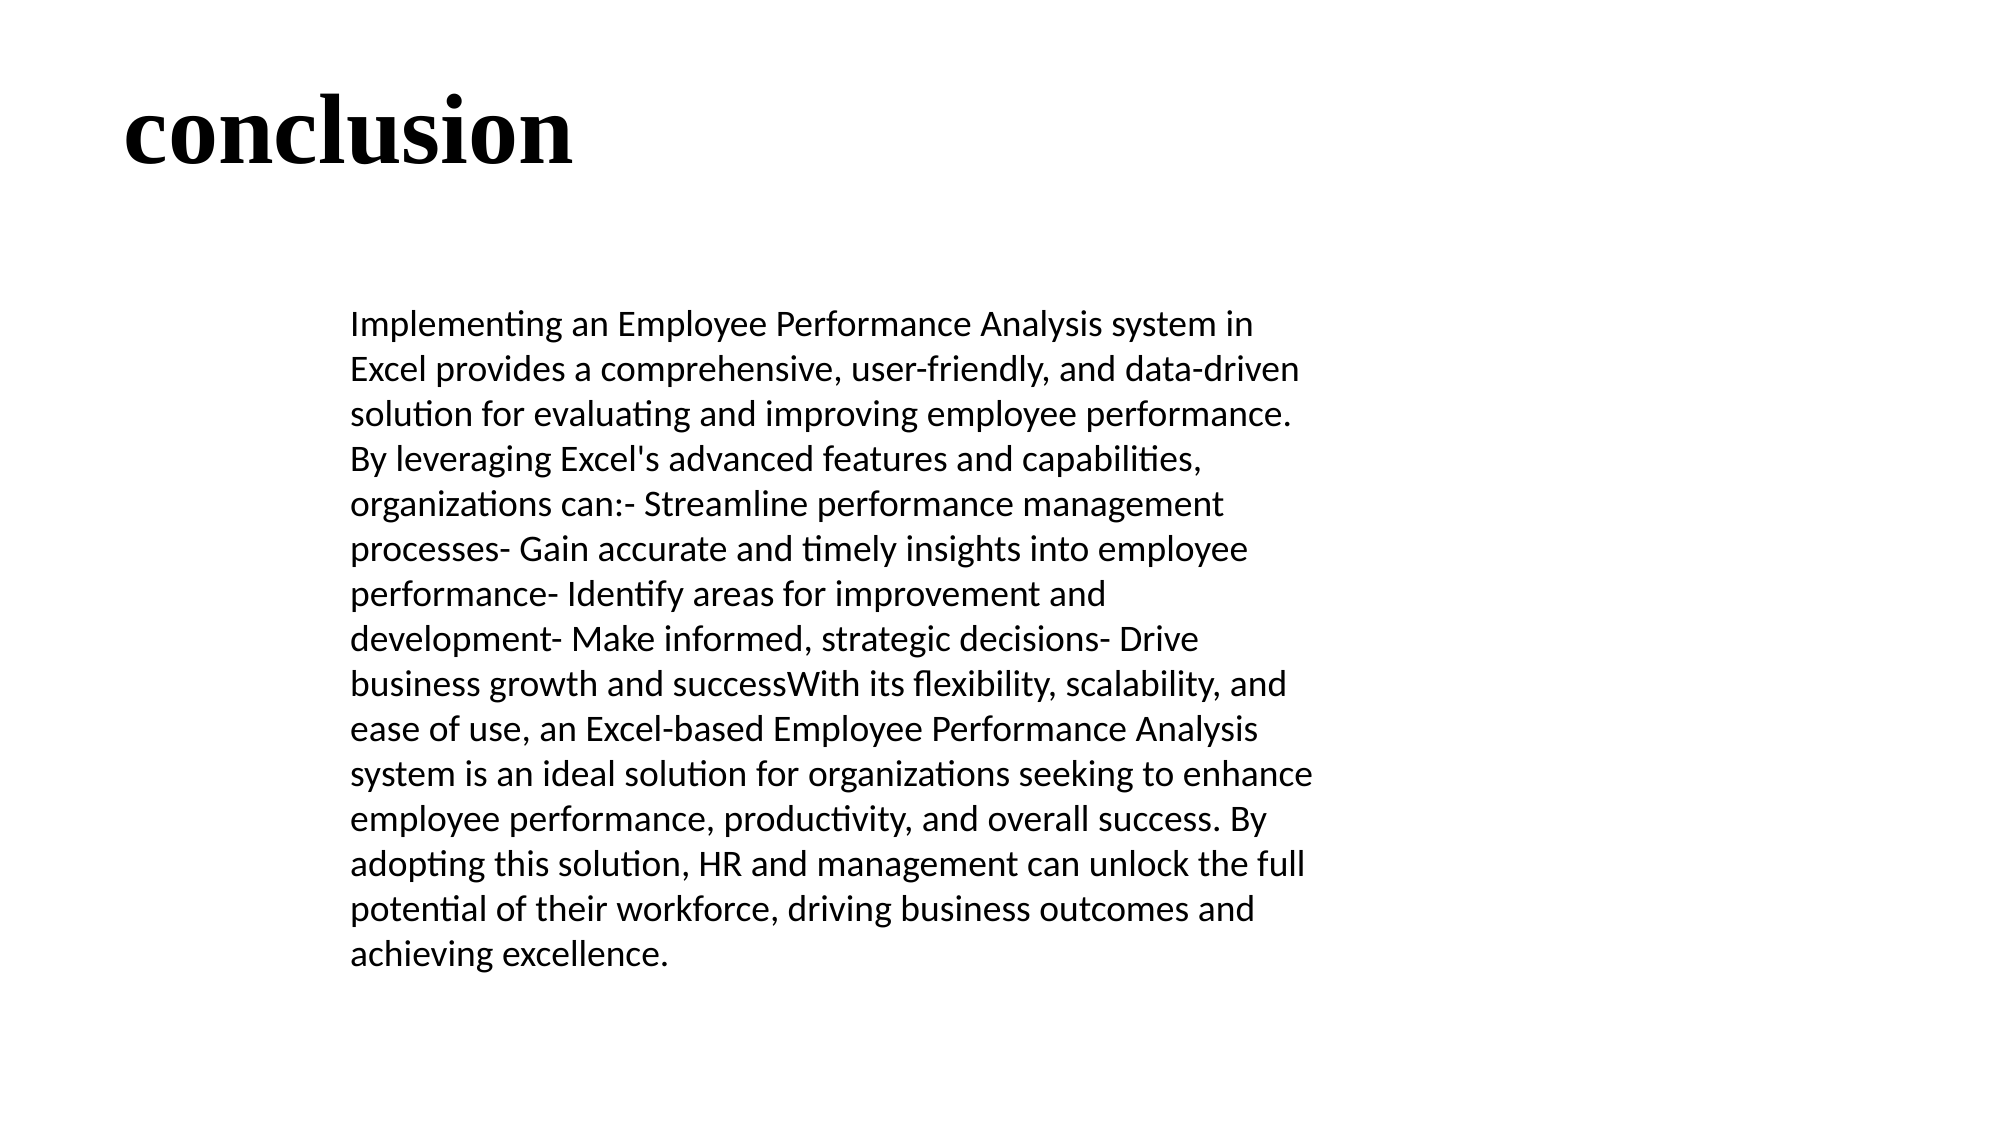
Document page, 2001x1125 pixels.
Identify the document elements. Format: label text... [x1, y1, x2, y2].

title conclusion [123, 63, 1877, 188]
text_box Implementing an Employee Performance Analysis system in Excel provides a comprehensive, user-friendly, and data-driven solution for evaluating and improving employee performance. By leveraging Excel's advanced features and capabilities, organizations can:- Streamline performance management processes- Gain accurate and timely insights into employee performance- Identify areas for improvement and development- Make informed, strategic decisions- Drive business growth and successWith its flexibility, scalability, and ease of use, an Excel-based Employee Performance Analysis system is an ideal solution for organizations seeking to enhance employee performance, productivity, and overall success. By adopting this solution, HR and management can unlock the full potential of their workforce, driving business outcomes and achieving excellence. [335, 290, 1337, 988]
